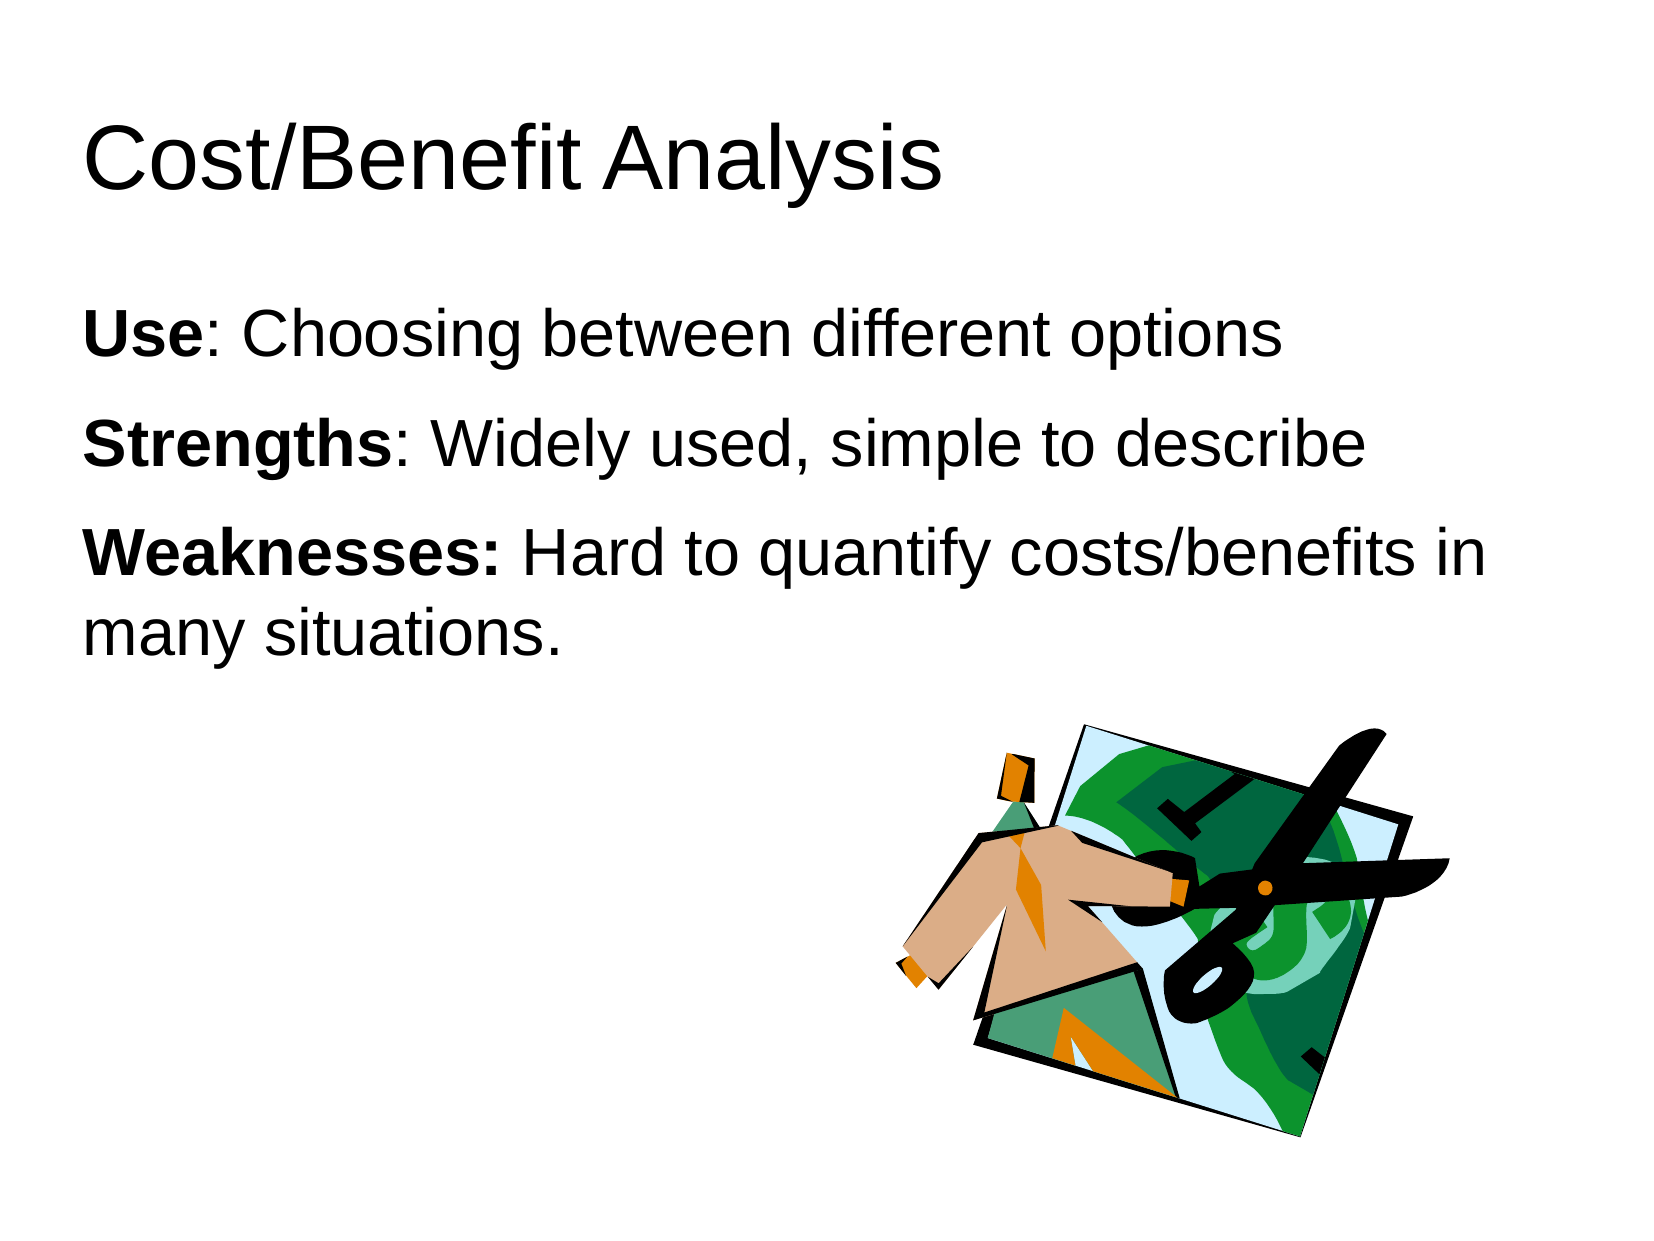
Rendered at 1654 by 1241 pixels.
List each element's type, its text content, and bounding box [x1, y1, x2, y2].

picture [895, 716, 1450, 1138]
list Use: Choosing between different options Strengths: Widely used, simple to describe Weaknesses: Hard to quantify costs/benefits in many situations. [82, 290, 1571, 1010]
title Cost/Benefit Analysis [82, 49, 1571, 257]
